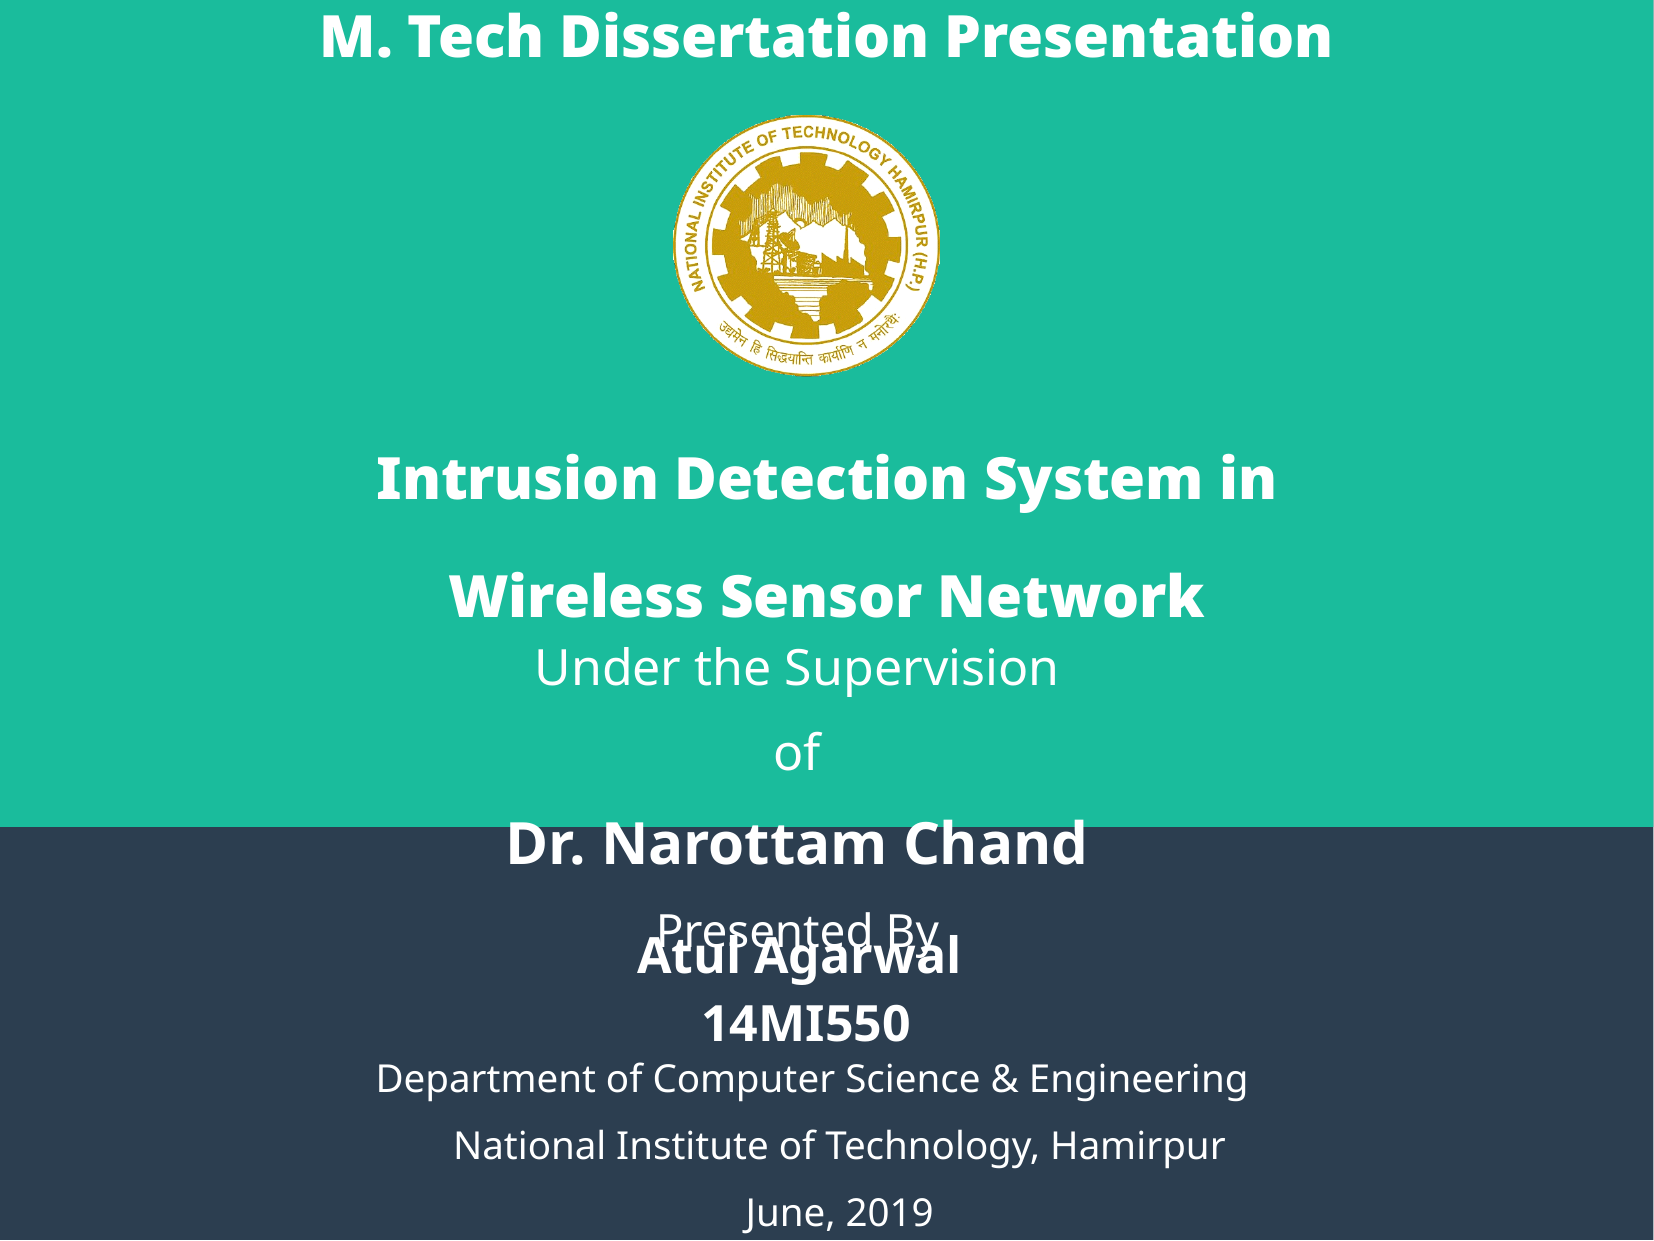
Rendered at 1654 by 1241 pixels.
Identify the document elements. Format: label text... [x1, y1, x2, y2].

title M. Tech Dissertation Presentation Intrusion Detection System in Wireless Sensor Network [59, 0, 1595, 711]
picture [667, 106, 945, 384]
text_box Under the Supervision of Dr. Narottam Chand Presented By [147, 590, 1447, 975]
list Department of Computer Science & Engineering National Institute of Technology, Hamirpur June, 2019 [29, 785, 1596, 1241]
text_box Atul Agarwal 14MI550 [448, 975, 1164, 1040]
